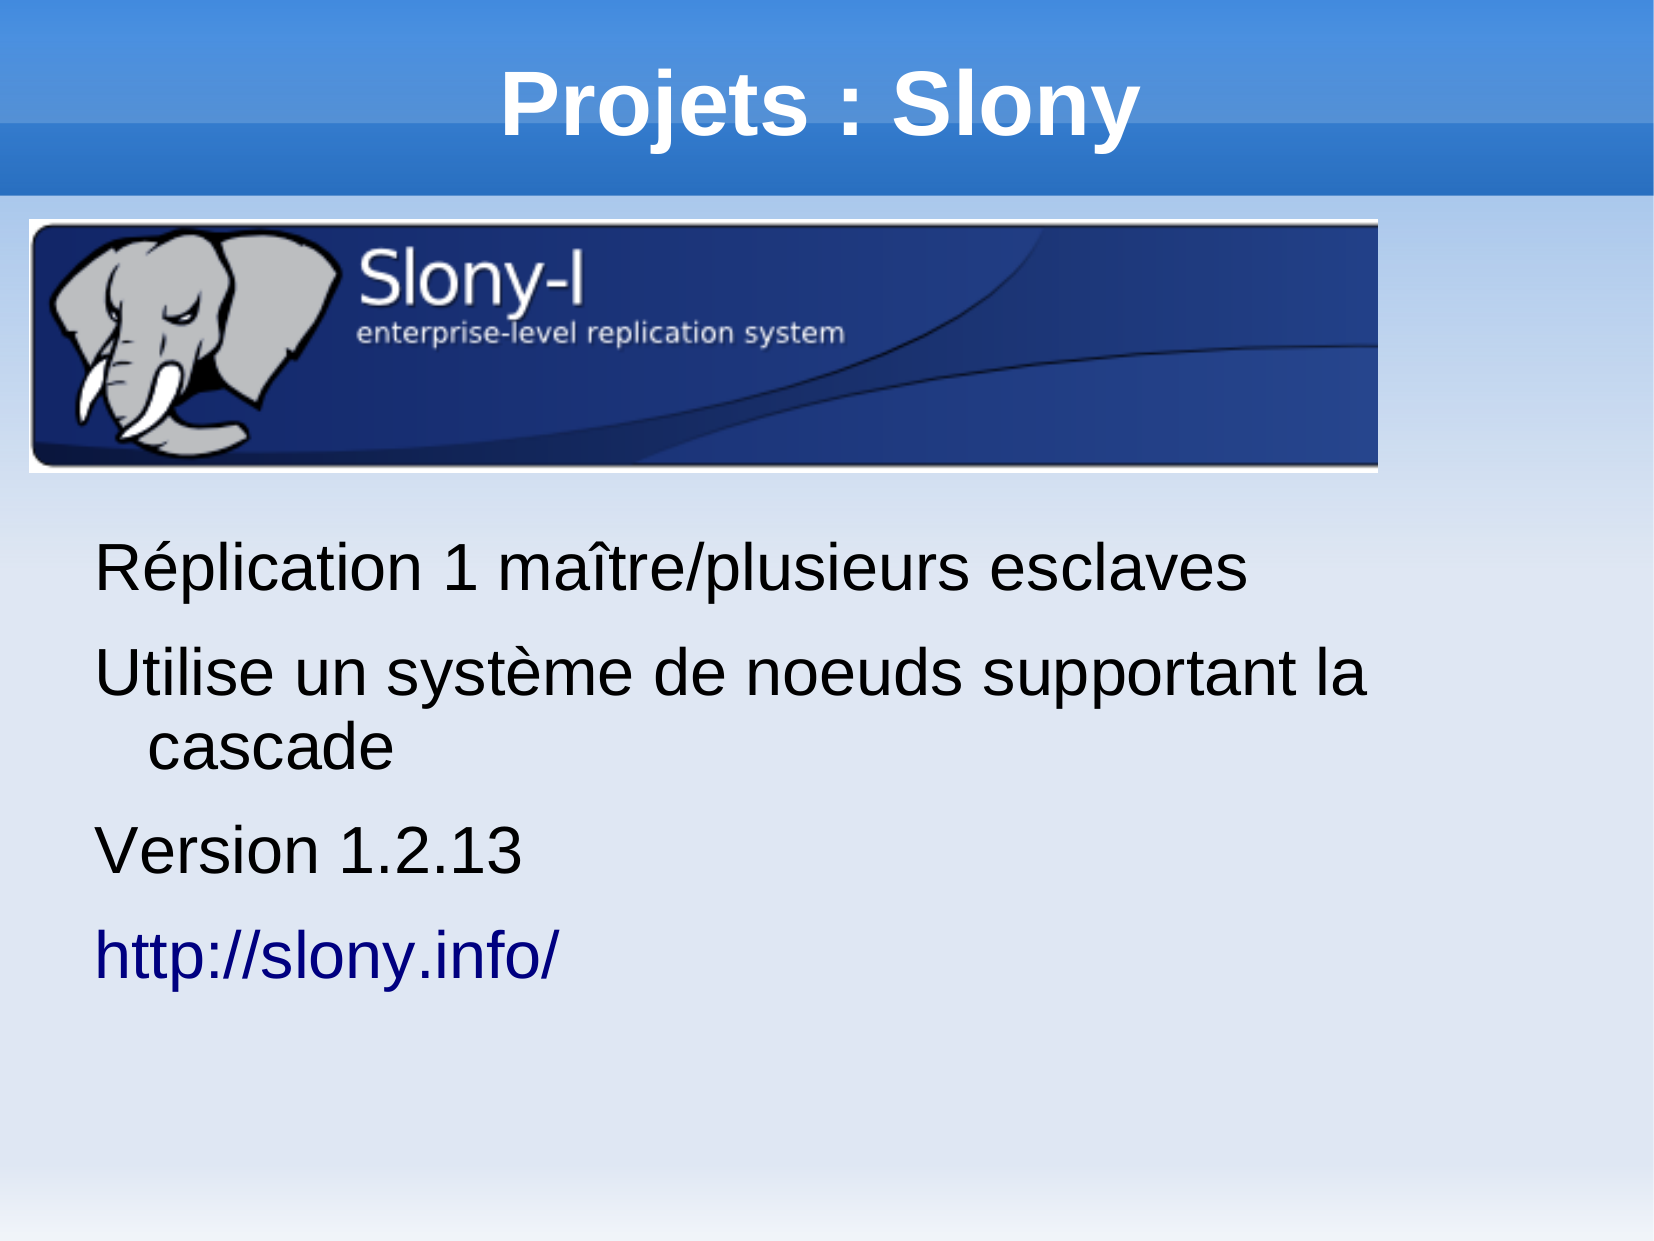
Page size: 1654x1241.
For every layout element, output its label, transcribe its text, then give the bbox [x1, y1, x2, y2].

title Projets : Slony [76, 7, 1565, 200]
picture [0, 0, 1654, 1241]
list Réplication 1 maître/plusieurs esclaves Utilise un système de noeuds supportant la cascade Version 1.2.13 http://slony.info/ [76, 530, 1565, 1123]
